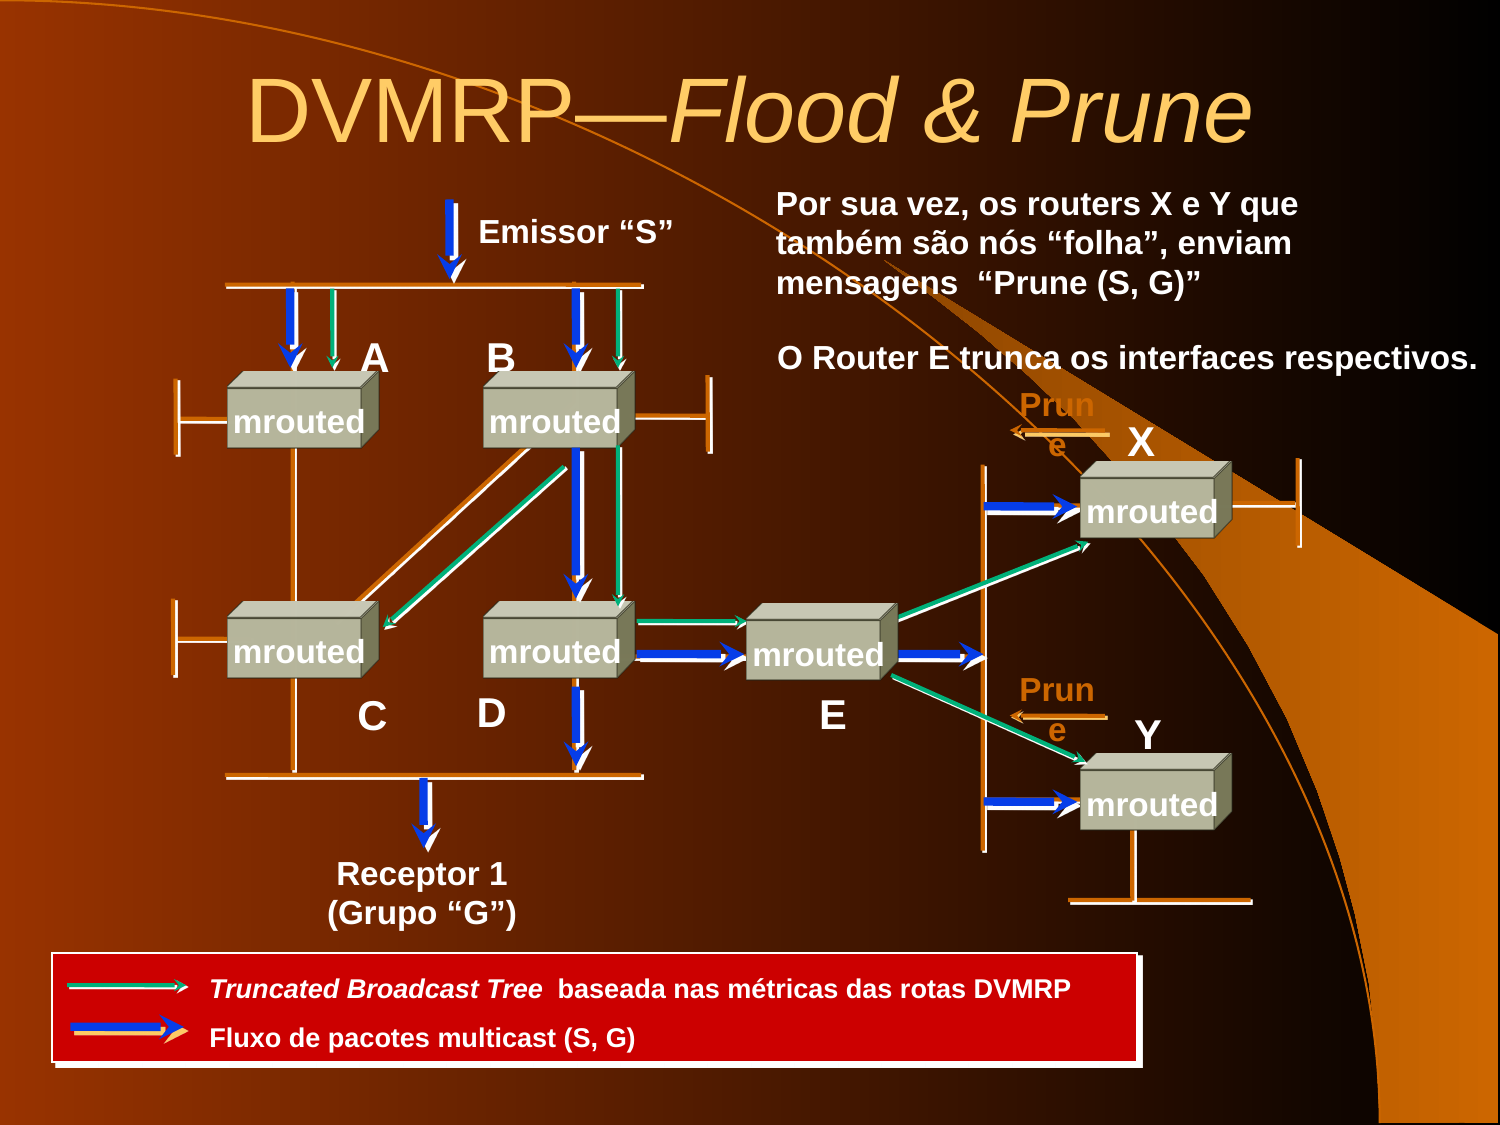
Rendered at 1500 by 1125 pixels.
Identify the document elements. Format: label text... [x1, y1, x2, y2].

text_box mrouted [473, 393, 637, 449]
text_box Prune [995, 660, 1120, 716]
picture [1080, 461, 1233, 483]
text_box mrouted [737, 625, 901, 681]
picture [227, 601, 380, 622]
text_box O Router E trunca os interfaces respectivos. [763, 329, 1500, 384]
picture [227, 371, 380, 393]
text_box D [454, 678, 529, 745]
title DVMRP—Flood & Prune [24, 24, 1475, 188]
picture [483, 601, 636, 622]
text_box Prune [995, 384, 1120, 431]
text_box E [802, 681, 864, 746]
text_box B [495, 359, 508, 368]
text_box Emissor “S” [471, 206, 682, 254]
text_box mrouted [217, 393, 381, 449]
text_box X [1110, 406, 1172, 461]
text_box mrouted [1071, 483, 1234, 539]
picture [483, 371, 636, 393]
text_box mrouted [217, 622, 381, 679]
text_box C [340, 680, 399, 747]
text_box Receptor 1 (Grupo “G”) [319, 848, 525, 936]
picture [1080, 753, 1233, 775]
text_box mrouted [1071, 775, 1234, 831]
text_box mrouted [473, 622, 637, 679]
text_box B [469, 322, 533, 389]
text_box Y [1117, 699, 1179, 753]
text_box [52, 952, 1138, 1063]
text_box Truncated Broadcast Tree baseada nas métricas das rotas DVMRP [194, 963, 1092, 1011]
text_box Fluxo de pacotes multicast (S, G) [194, 1012, 654, 1061]
text_box A [370, 349, 378, 360]
picture [746, 603, 899, 625]
text_box B [495, 348, 506, 355]
text_box Por sua vez, os routers X e Y que também são nós “folha”, enviam mensagens “Prune (S, G)” [762, 174, 1408, 309]
text_box A [343, 322, 402, 389]
